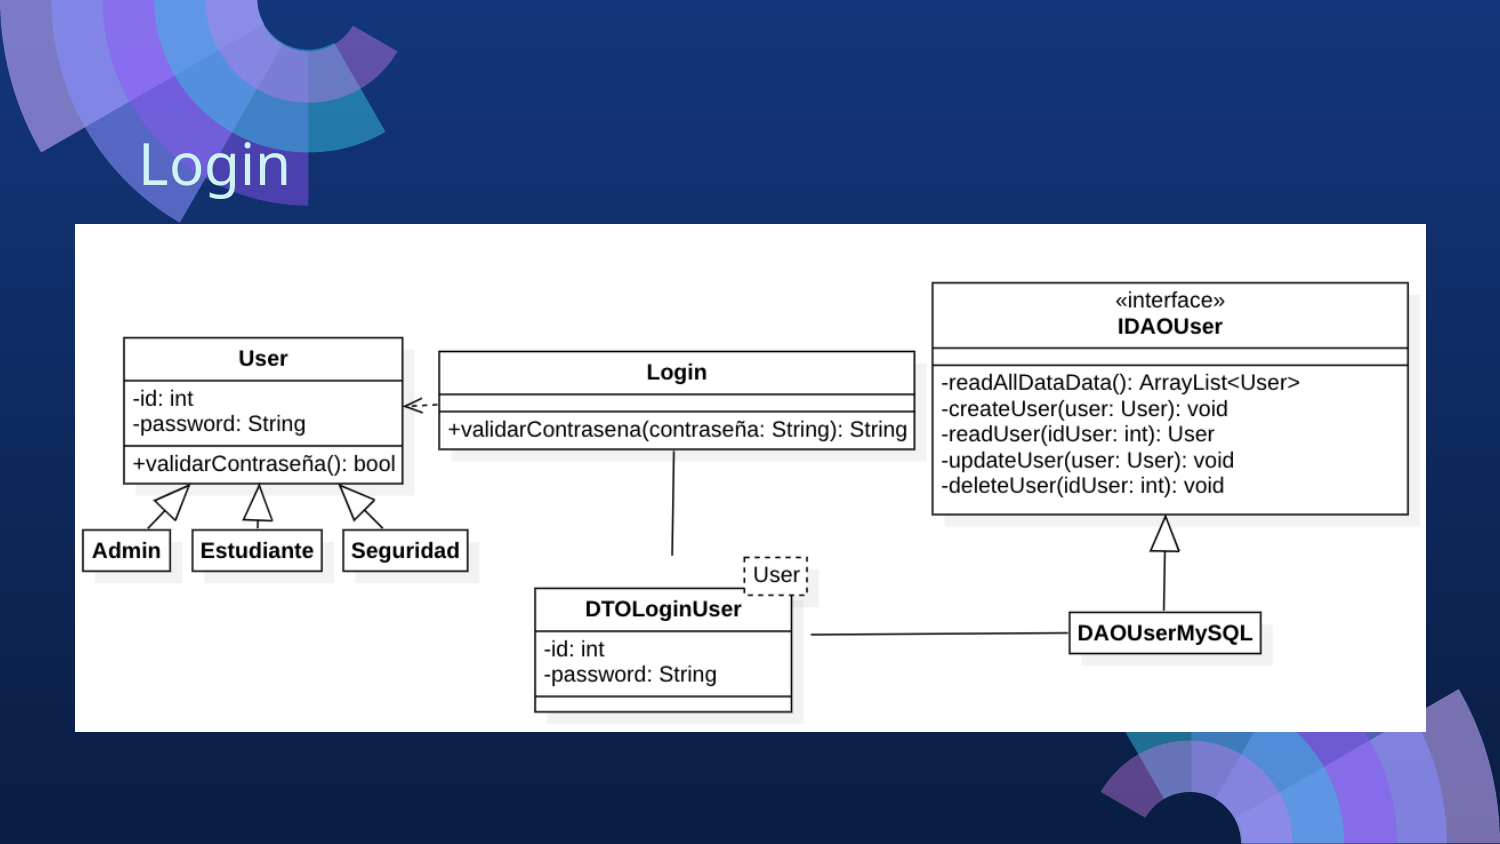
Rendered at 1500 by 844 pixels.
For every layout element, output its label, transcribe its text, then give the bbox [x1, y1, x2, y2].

title Login [123, 112, 751, 207]
picture [75, 224, 1426, 732]
